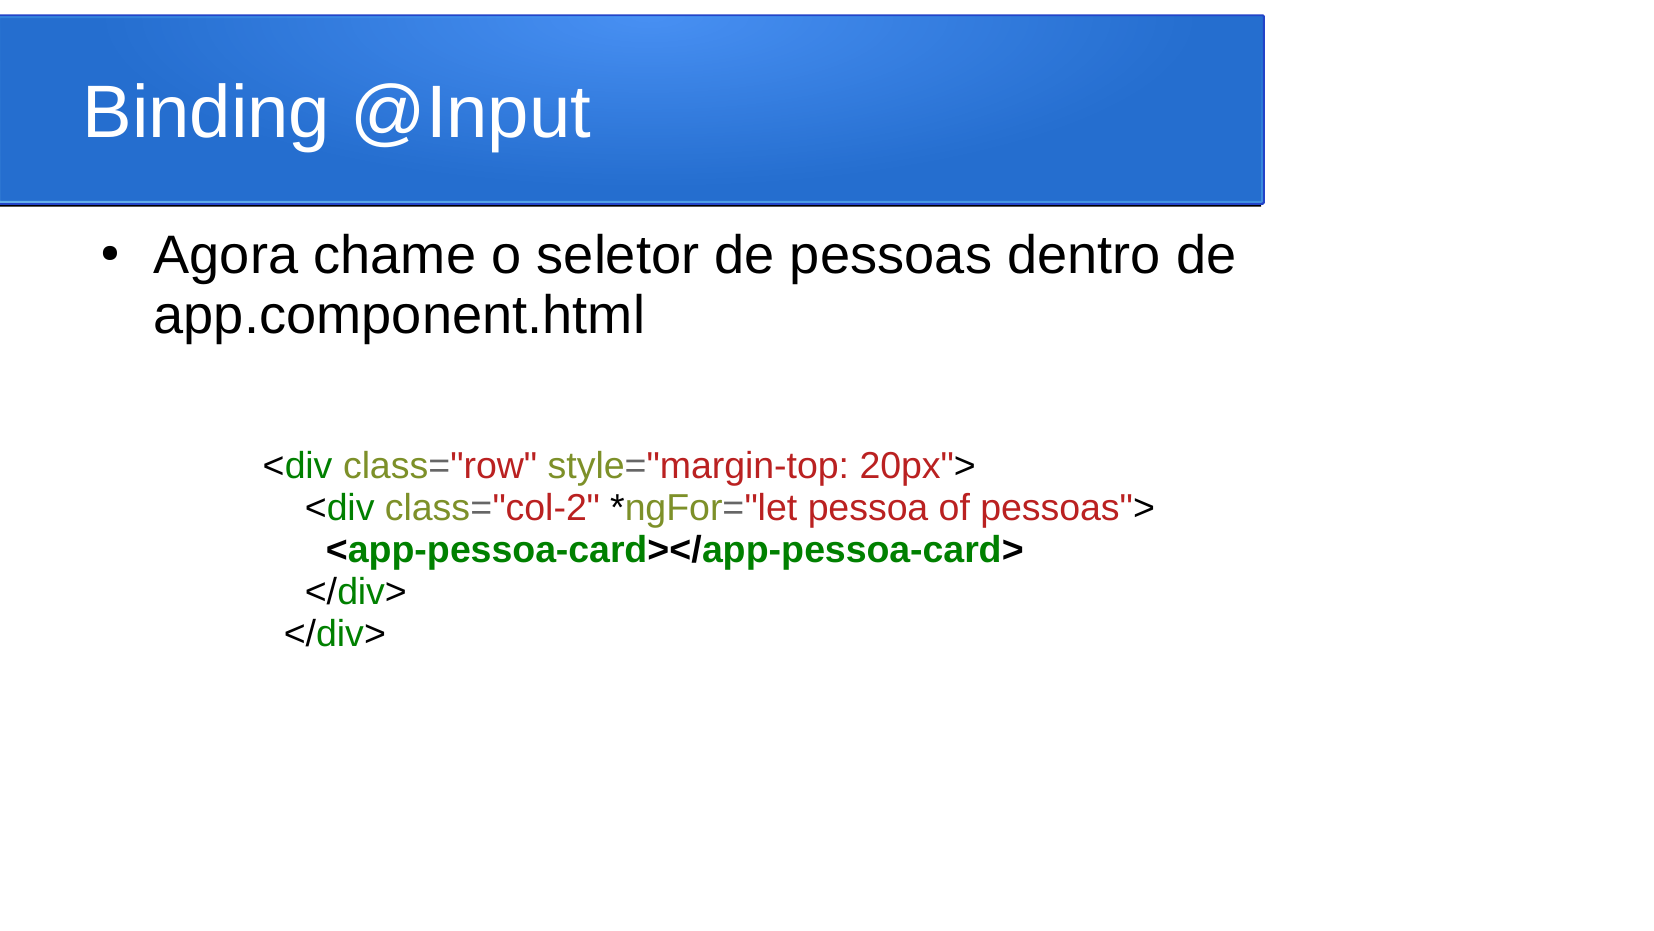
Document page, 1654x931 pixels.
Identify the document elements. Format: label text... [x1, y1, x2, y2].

text_box <div class="row" style="margin-top: 20px"> <div class="col-2" *ngFor="let pessoa of pessoas"> <app-pessoa-card></app-pessoa-card> </div> </div> [248, 437, 1252, 662]
list Agora chame o seletor de pessoas dentro de app.component.html [82, 224, 1571, 764]
title Binding @Input [82, 35, 1235, 189]
